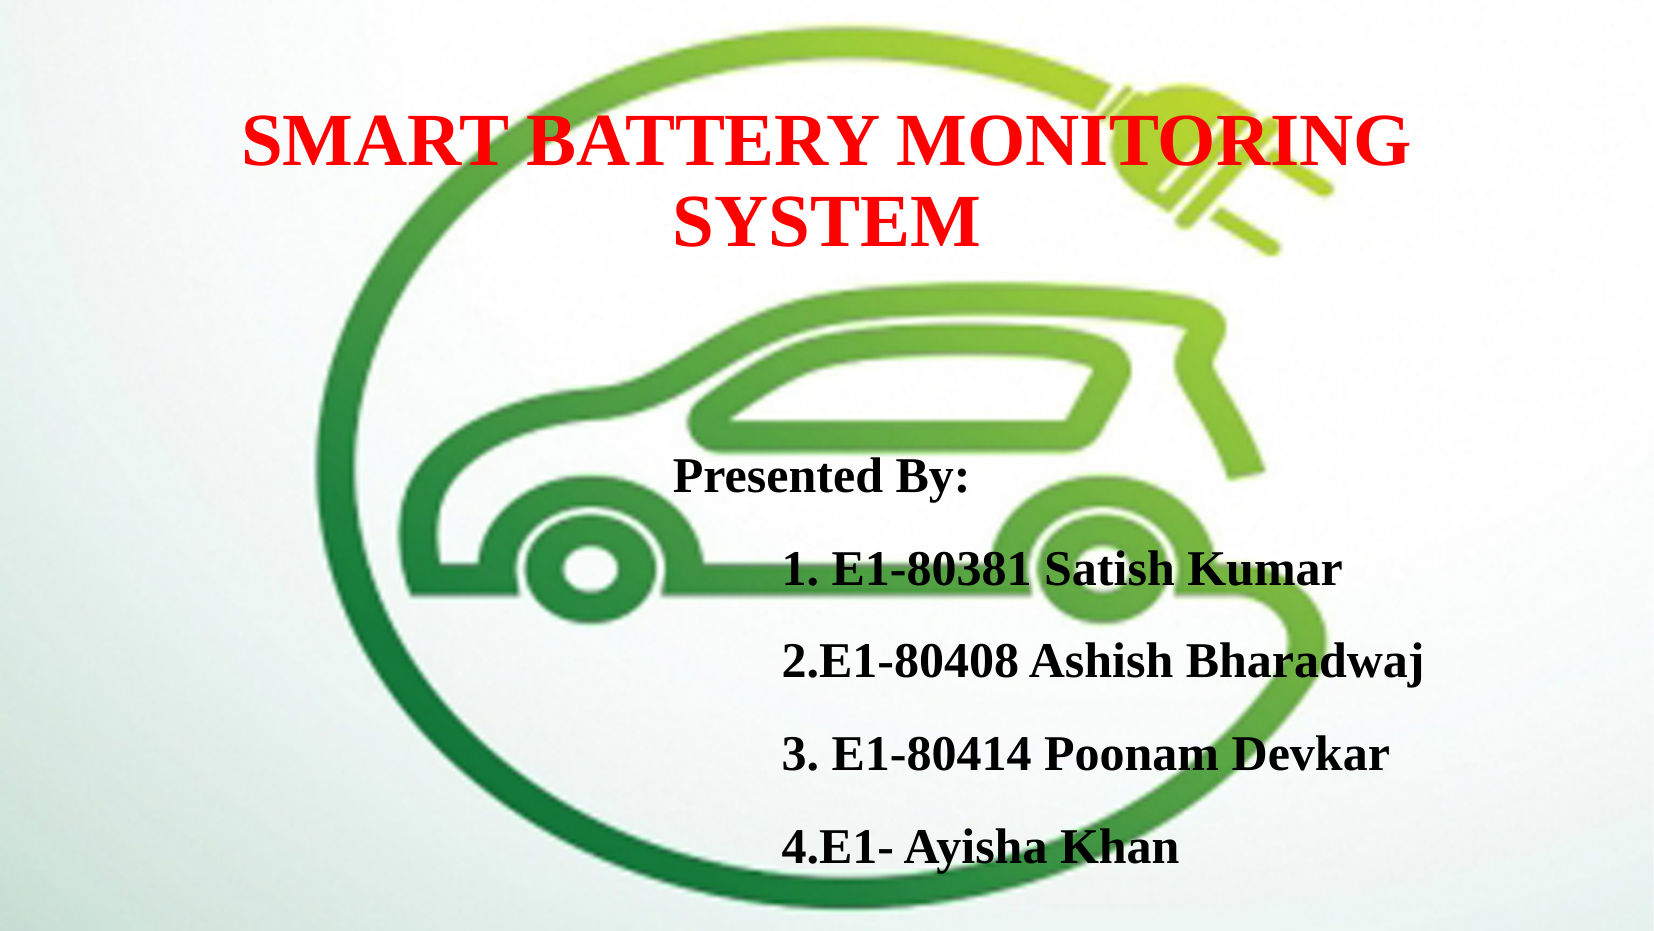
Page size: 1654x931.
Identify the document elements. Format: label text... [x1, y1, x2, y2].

picture [0, 0, 1654, 931]
title Smart battery monitoring system [216, 54, 1438, 263]
subtitle Presented By: 1. E1-80381 Satish Kumar 2.E1-80408 Ashish Bharadwaj 3. E1-80414 Poonam Devkar 4.E1- Ayisha Khan [206, 430, 1437, 829]
